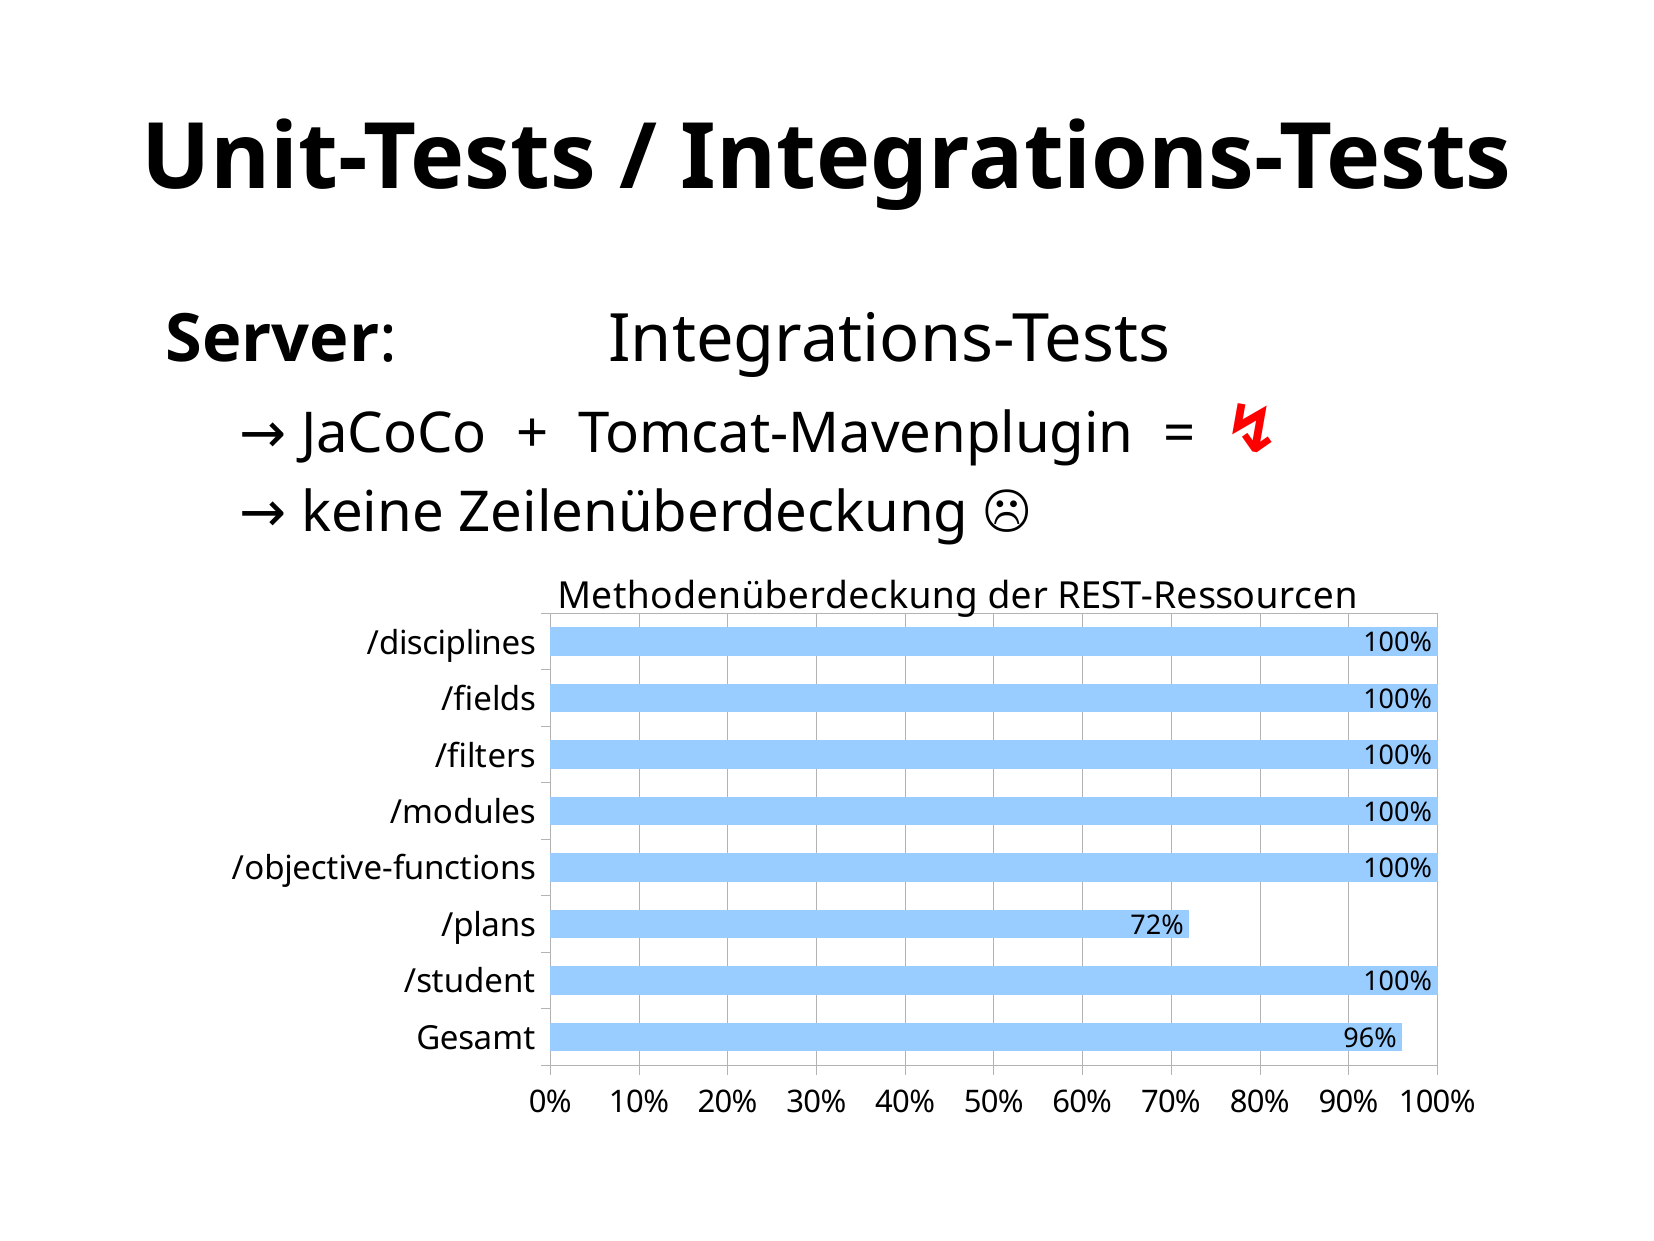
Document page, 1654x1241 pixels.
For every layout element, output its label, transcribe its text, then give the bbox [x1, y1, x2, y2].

title Unit-Tests / Integrations-Tests [82, 49, 1571, 257]
list Server: Integrations-Tests → JaCoCo + Tomcat-Mavenplugin = ↯ → keine Zeilenüberdeckung  [165, 290, 1512, 1109]
chart [200, 555, 1477, 1123]
